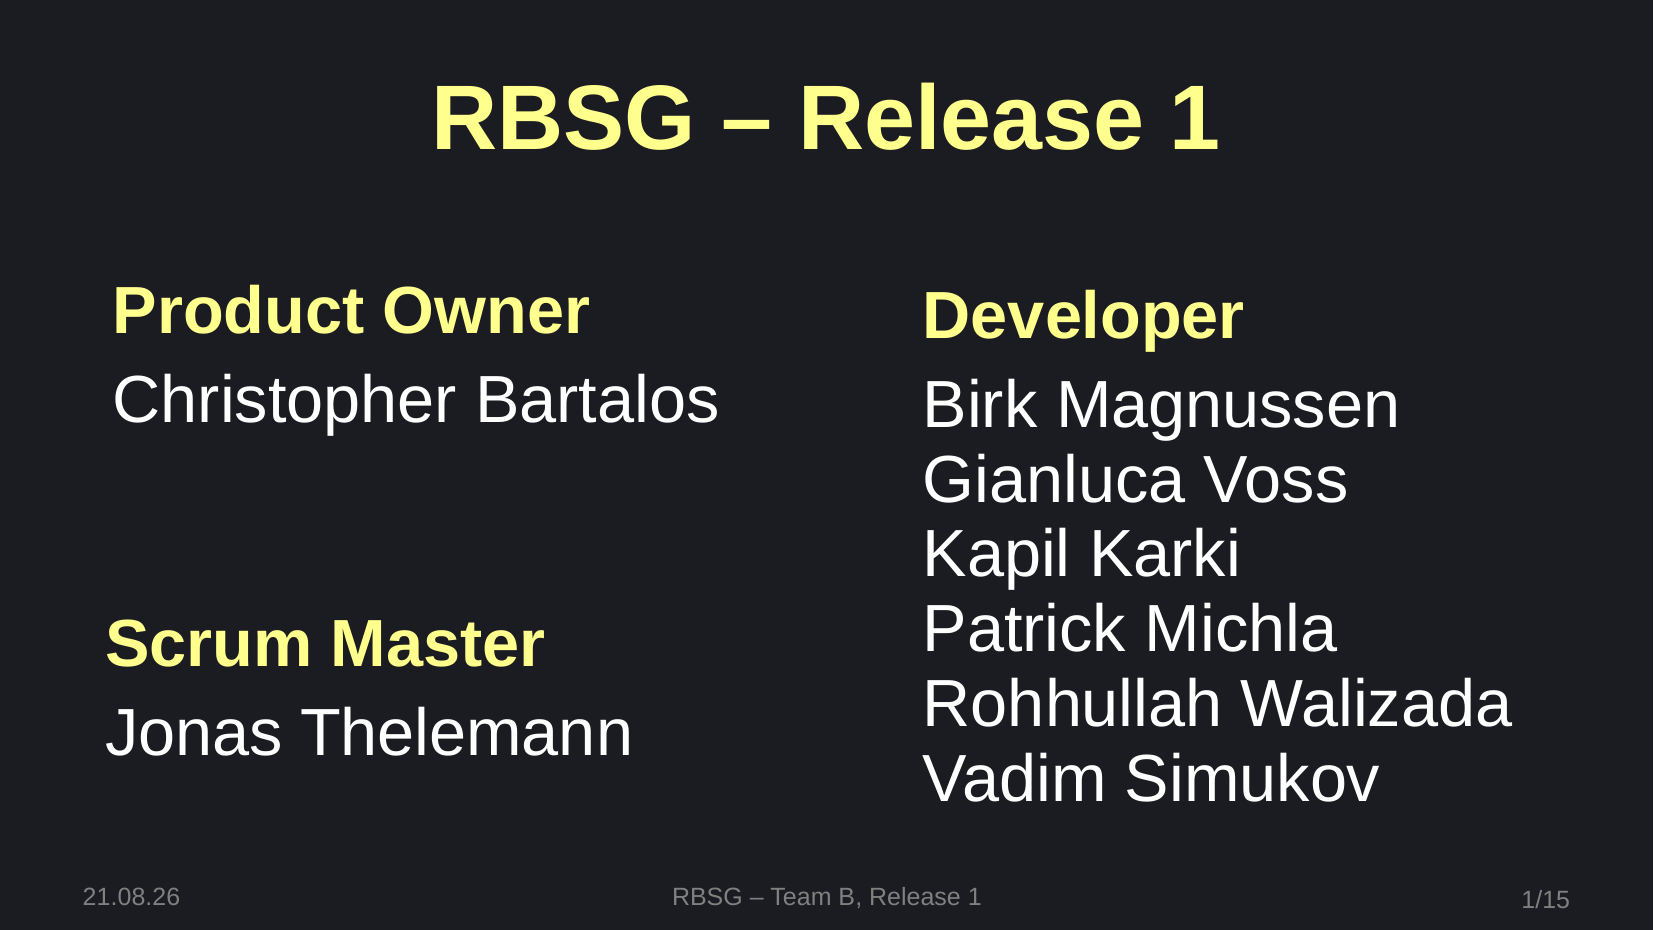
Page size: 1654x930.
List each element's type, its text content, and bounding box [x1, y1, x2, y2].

subtitle Product Owner Christopher Bartalos [112, 273, 781, 487]
title RBSG – Release 1 [82, 39, 1571, 195]
text_box Scrum Master Jonas Thelemann [105, 606, 773, 820]
text_box Developer Birk Magnussen Gianluca Voss Kapil Karki Patrick Michla Rohhullah Walizada Vadim Simukov [922, 278, 1531, 826]
